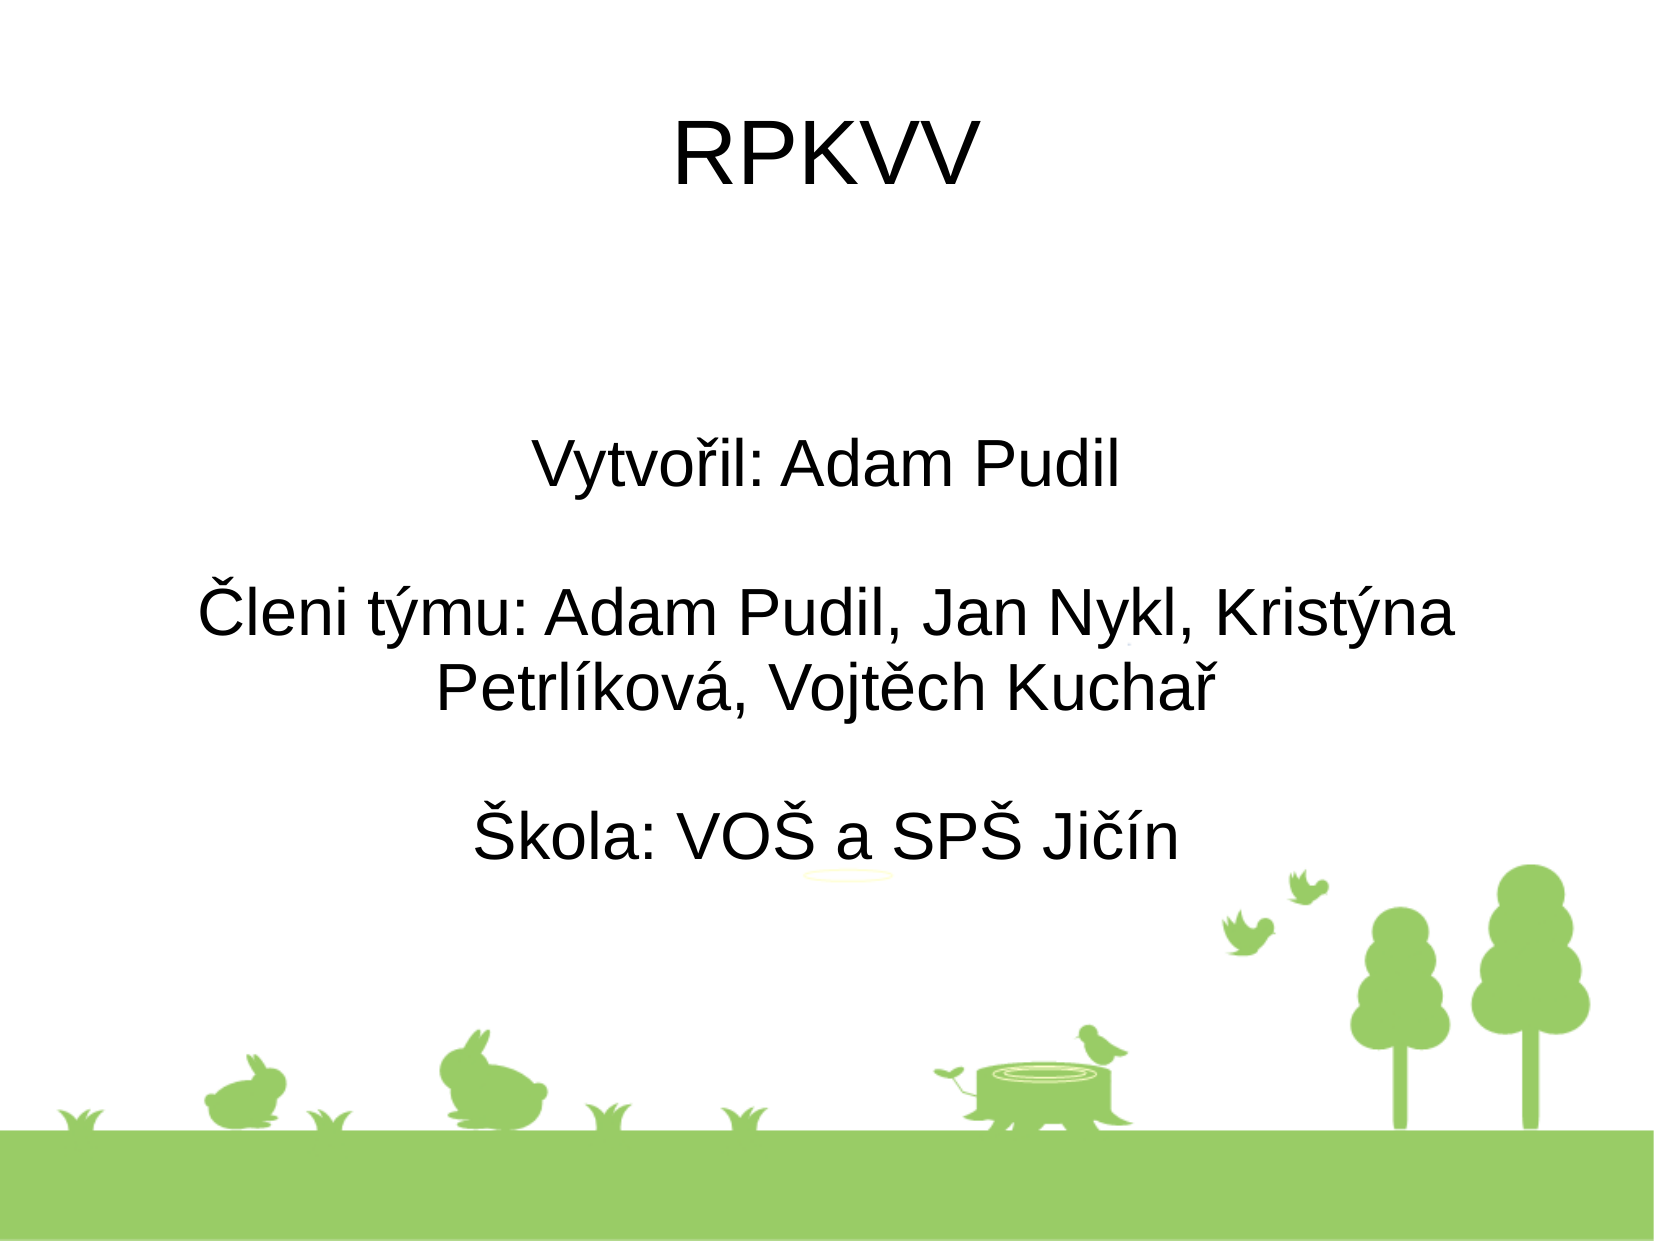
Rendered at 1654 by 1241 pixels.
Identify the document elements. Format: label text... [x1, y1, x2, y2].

subtitle Vytvořil: Adam Pudil Členi týmu: Adam Pudil, Jan Nykl, Kristýna Petrlíková, Vojtěch Kuchař Škola: VOŠ a SPŠ Jičín [82, 290, 1571, 1010]
picture [0, 0, 1654, 1241]
title RPKVV [82, 49, 1571, 257]
